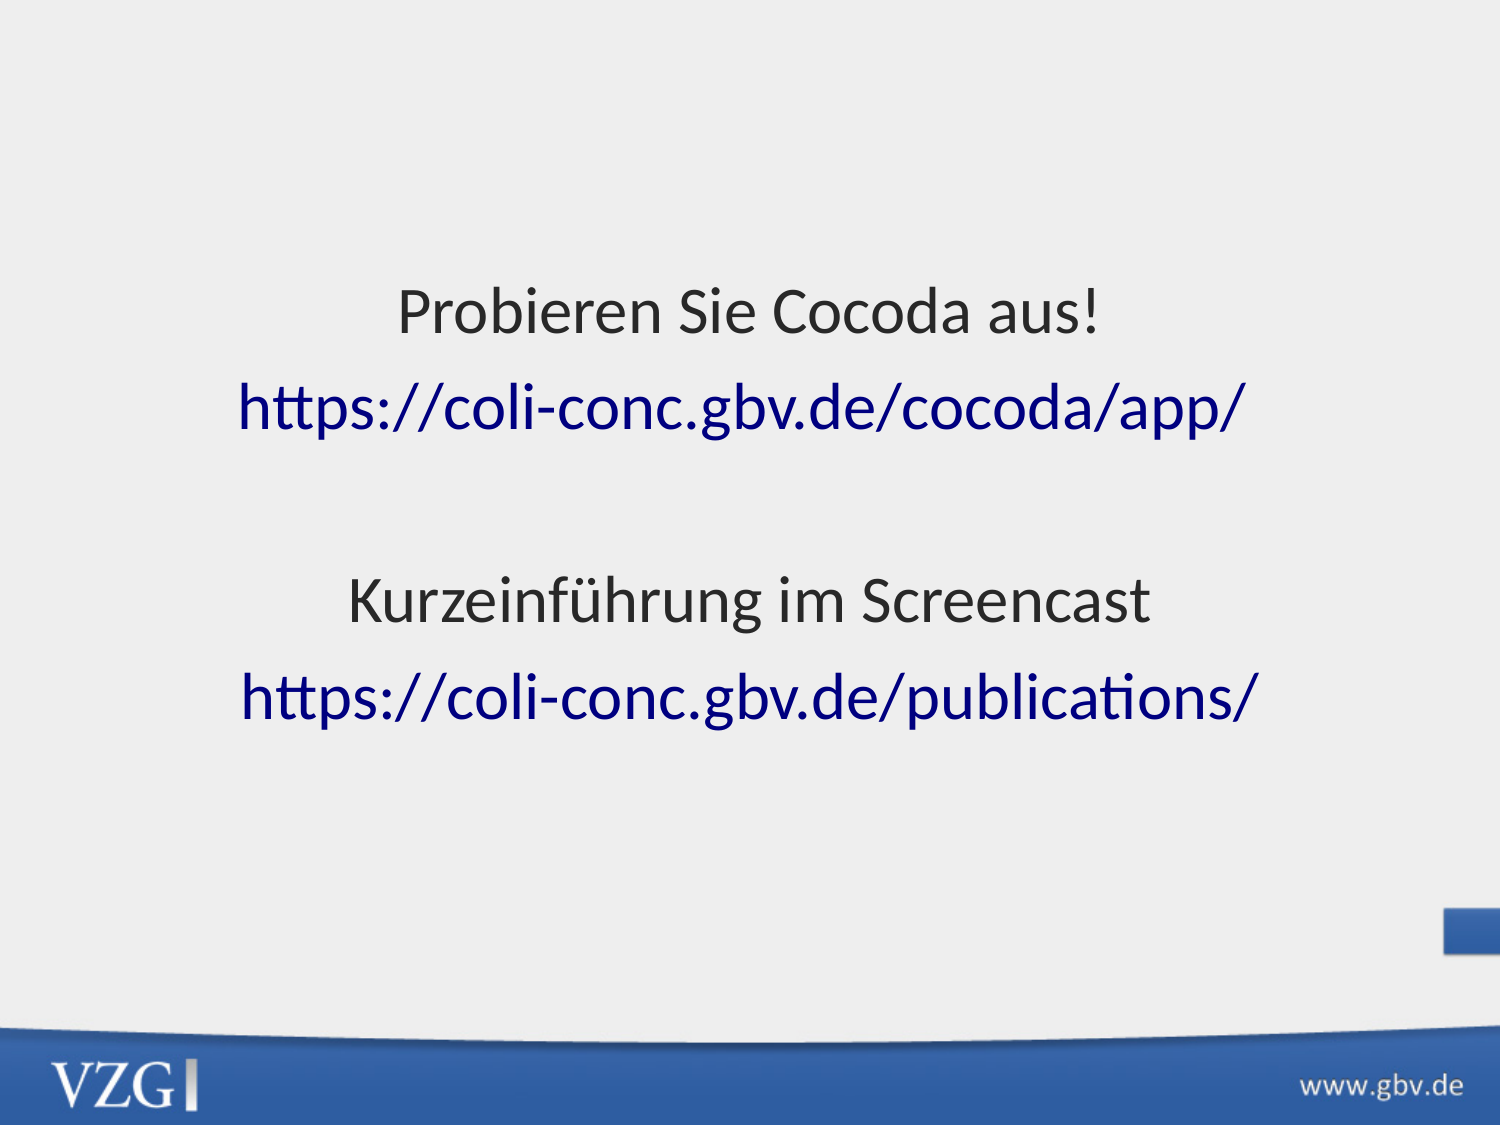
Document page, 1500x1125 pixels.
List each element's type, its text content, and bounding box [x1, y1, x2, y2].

picture [0, 0, 1500, 1125]
subtitle Probieren Sie Cocoda aus! https://coli-conc.gbv.de/cocoda/app/ Kurzeinführung im Screencast https://coli-conc.gbv.de/publications/ [75, 190, 1426, 906]
